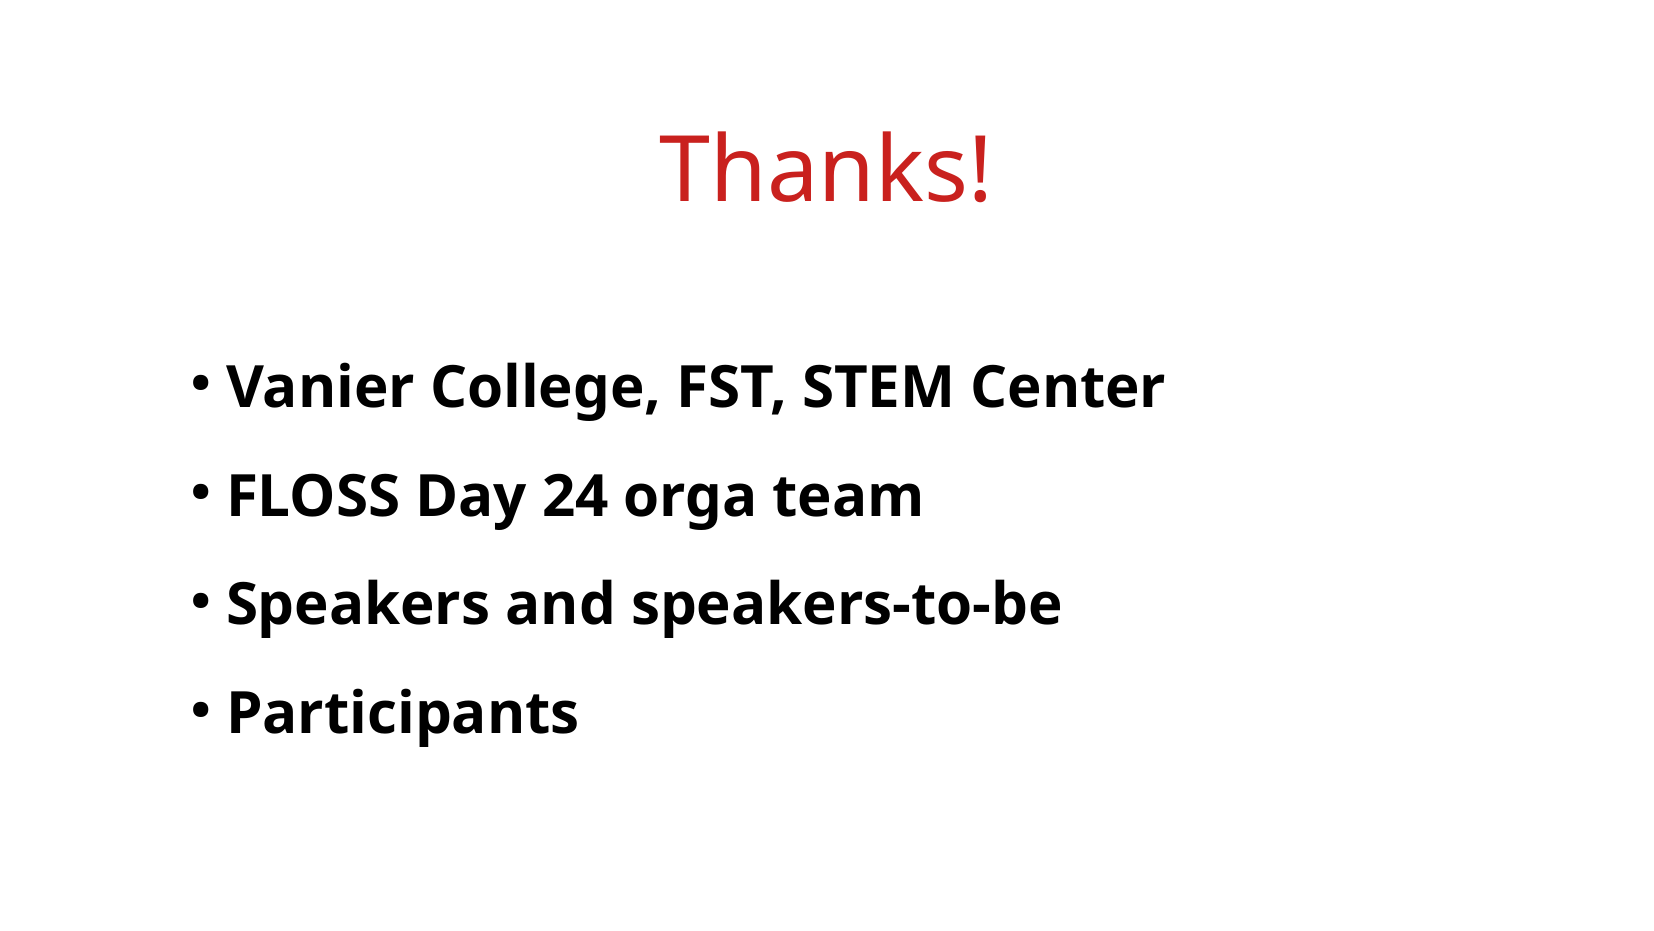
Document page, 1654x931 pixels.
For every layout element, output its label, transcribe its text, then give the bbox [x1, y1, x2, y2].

list Vanier College, FST, STEM Center FLOSS Day 24 orga team Speakers and speakers-to-be Participants [190, 236, 1520, 768]
title Thanks! [82, 88, 1571, 244]
